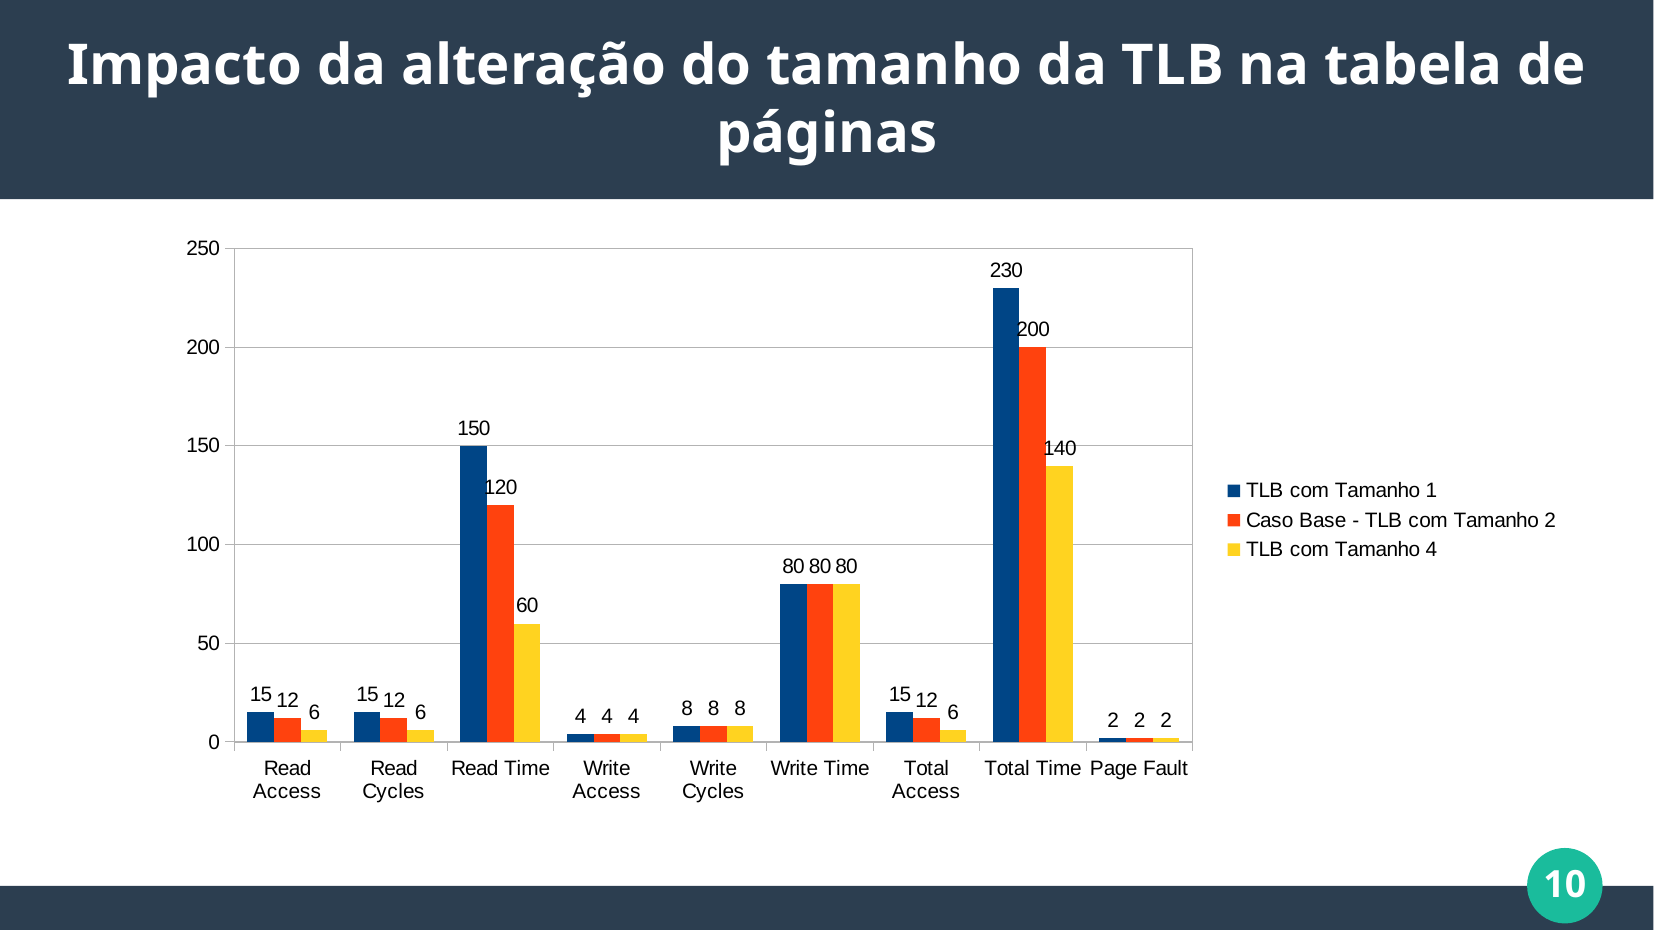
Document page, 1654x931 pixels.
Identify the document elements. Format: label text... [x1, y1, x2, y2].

chart [158, 225, 1575, 816]
title Impacto da alteração do tamanho da TLB na tabela de páginas [59, 37, 1595, 155]
